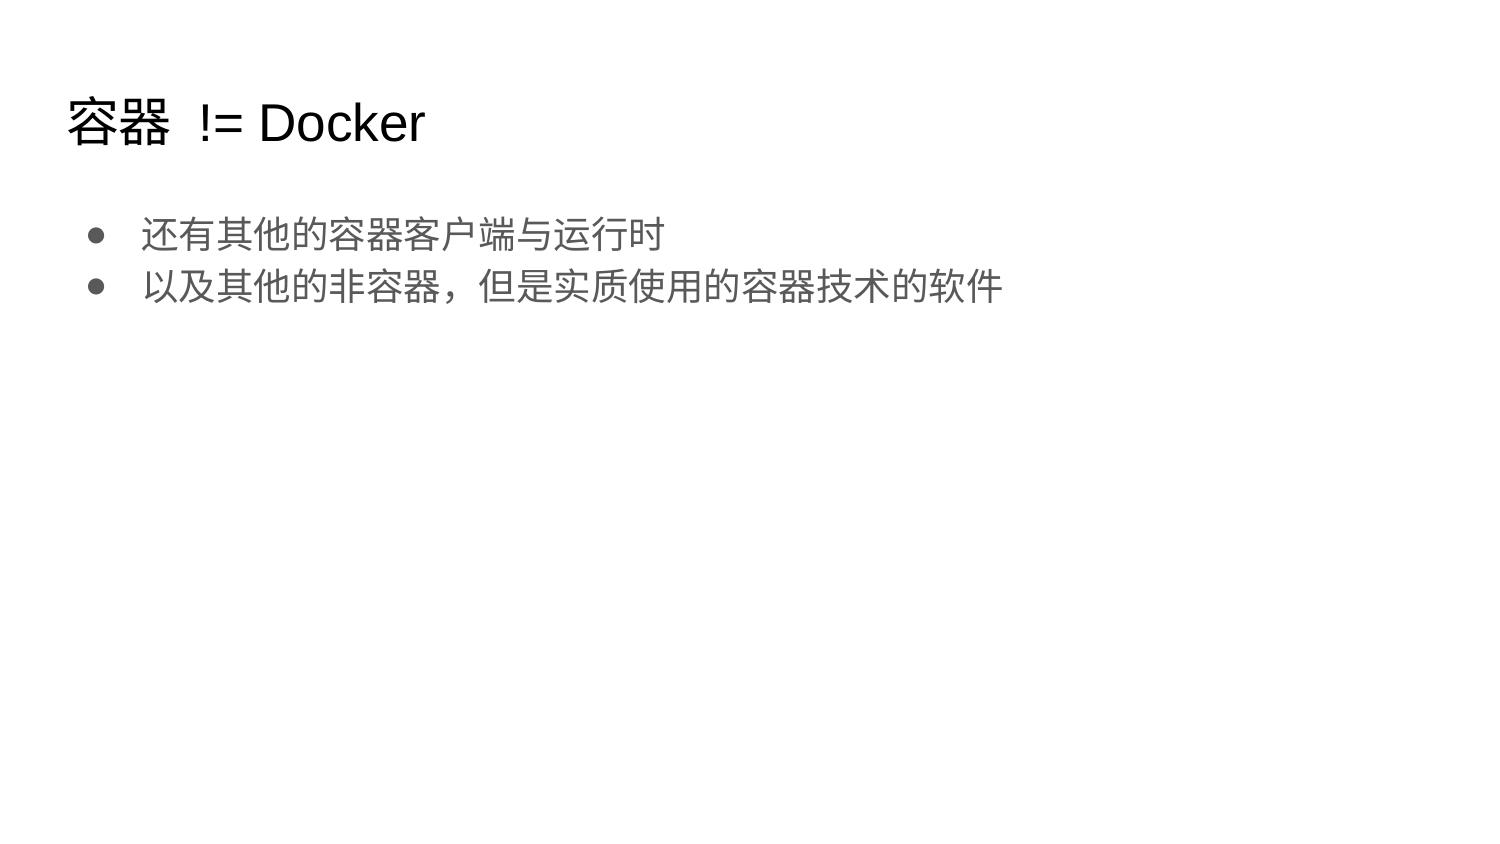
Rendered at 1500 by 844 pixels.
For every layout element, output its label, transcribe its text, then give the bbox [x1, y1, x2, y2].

list 还有其他的容器客户端与运行时 以及其他的非容器，但是实质使用的容器技术的软件 [51, 189, 1449, 750]
title 容器 != Docker [51, 72, 1449, 167]
